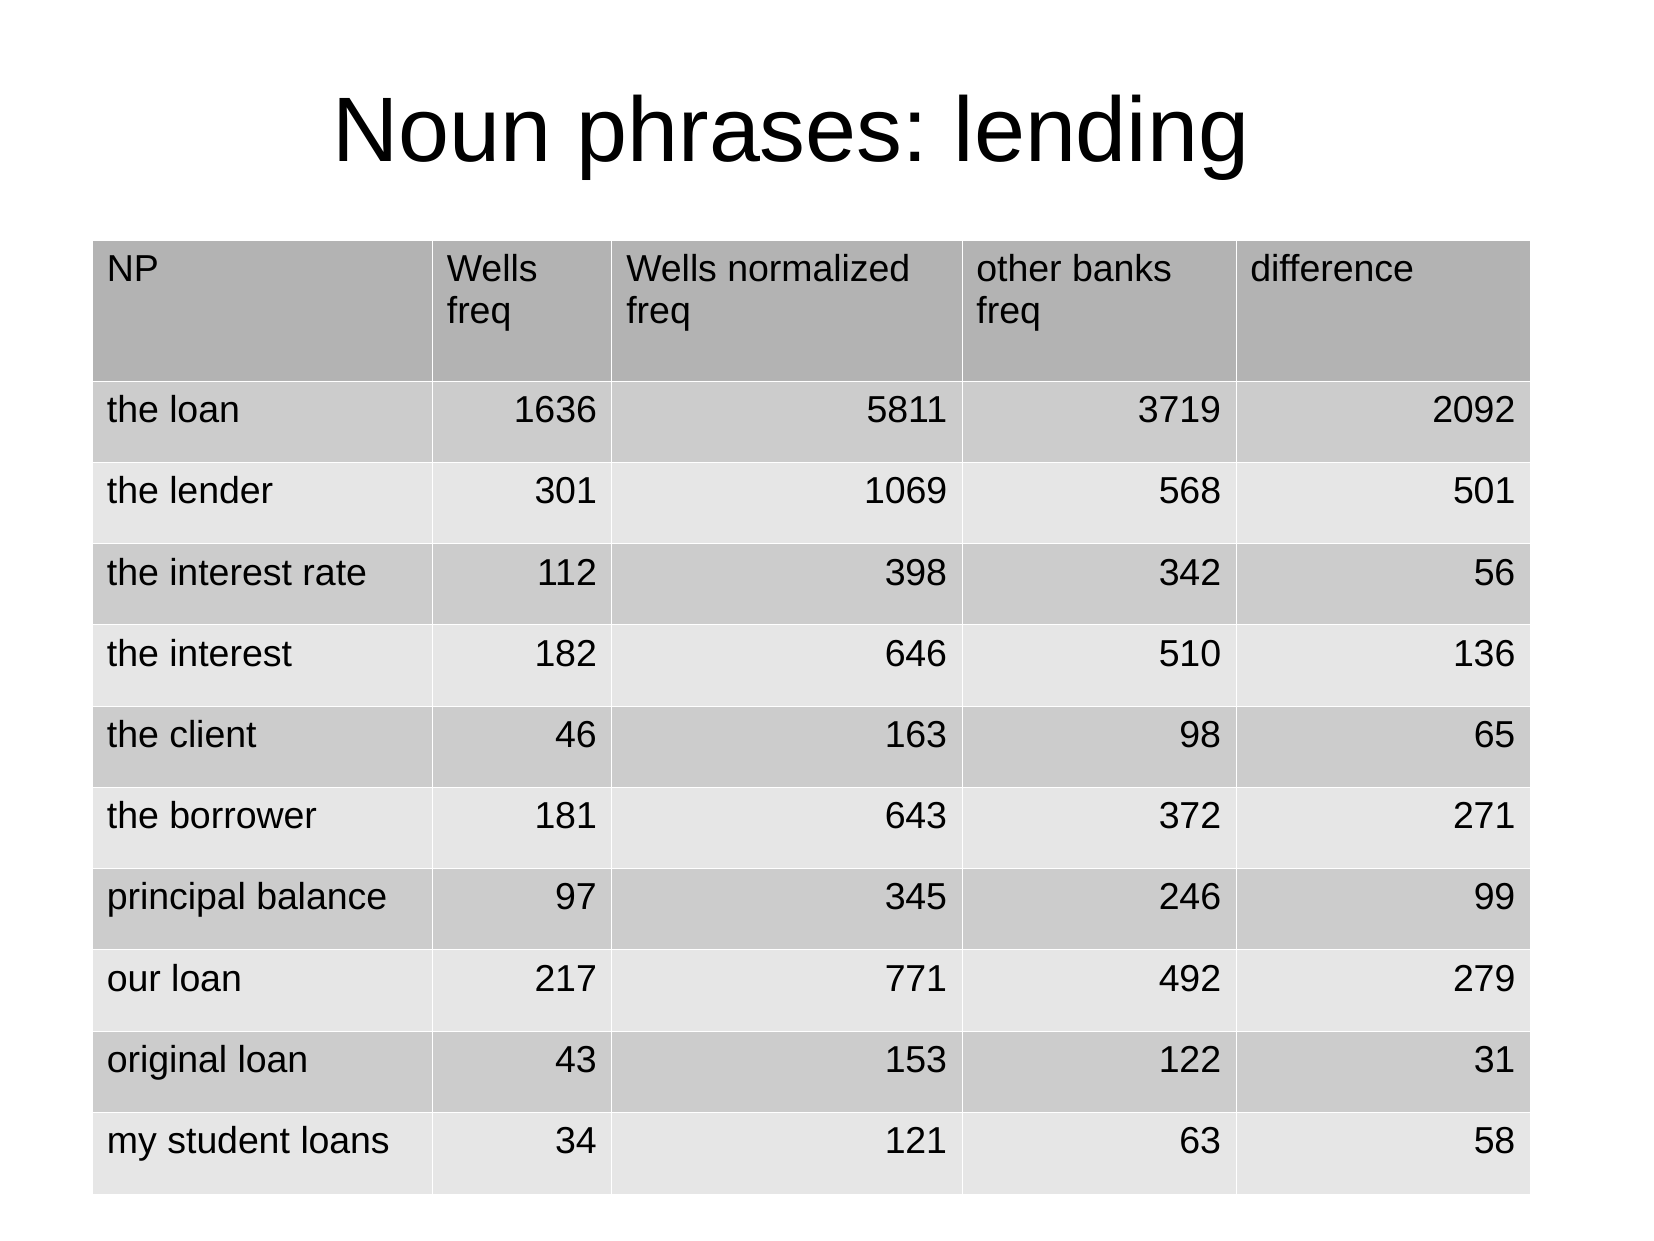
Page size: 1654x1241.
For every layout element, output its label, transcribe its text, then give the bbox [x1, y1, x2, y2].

table_cell 217 [433, 950, 611, 1031]
table_cell 345 [612, 869, 962, 949]
table_cell 58 [1237, 1113, 1530, 1194]
table_cell principal balance [93, 869, 432, 949]
table_header other banks freq [963, 241, 1236, 381]
table_header Wells normalized freq [612, 241, 962, 381]
table_cell 1636 [433, 382, 611, 462]
table_cell 121 [612, 1113, 962, 1194]
table_cell 492 [963, 950, 1236, 1031]
title Noun phrases: lending [82, 49, 1501, 211]
table_cell 31 [1237, 1032, 1530, 1112]
table_cell 99 [1237, 869, 1530, 949]
table_cell 372 [963, 788, 1236, 868]
table_cell 271 [1237, 788, 1530, 868]
table_cell original loan [93, 1032, 432, 1112]
table_cell the loan [93, 382, 432, 462]
table_cell 182 [433, 625, 611, 706]
table_cell 112 [433, 544, 611, 624]
table_cell 301 [433, 463, 611, 543]
table_header NP [93, 241, 432, 381]
table_cell 2092 [1237, 382, 1530, 462]
table_cell 501 [1237, 463, 1530, 543]
table_cell 643 [612, 788, 962, 868]
table_cell 63 [963, 1113, 1236, 1194]
table_cell 56 [1237, 544, 1530, 624]
table_cell 3719 [963, 382, 1236, 462]
table_cell 5811 [612, 382, 962, 462]
table_cell 279 [1237, 950, 1530, 1031]
table_cell 122 [963, 1032, 1236, 1112]
table_cell 136 [1237, 625, 1530, 706]
table_header Wells freq [433, 241, 611, 381]
table_cell 342 [963, 544, 1236, 624]
table_cell 34 [433, 1113, 611, 1194]
table_cell our loan [93, 950, 432, 1031]
table_cell 181 [433, 788, 611, 868]
table_cell the interest [93, 625, 432, 706]
table_cell my student loans [93, 1113, 432, 1194]
table_cell 46 [433, 707, 611, 787]
table_cell the interest rate [93, 544, 432, 624]
table_cell 771 [612, 950, 962, 1031]
table_cell 1069 [612, 463, 962, 543]
table_cell 510 [963, 625, 1236, 706]
table_cell 163 [612, 707, 962, 787]
table_cell the client [93, 707, 432, 787]
table_cell 398 [612, 544, 962, 624]
table_cell 65 [1237, 707, 1530, 787]
table_cell 646 [612, 625, 962, 706]
table_header difference [1237, 241, 1530, 381]
table_cell 153 [612, 1032, 962, 1112]
table_cell 246 [963, 869, 1236, 949]
table_cell 43 [433, 1032, 611, 1112]
table_cell the lender [93, 463, 432, 543]
table_cell the borrower [93, 788, 432, 868]
table_cell 568 [963, 463, 1236, 543]
table_cell 98 [963, 707, 1236, 787]
table_cell 97 [433, 869, 611, 949]
